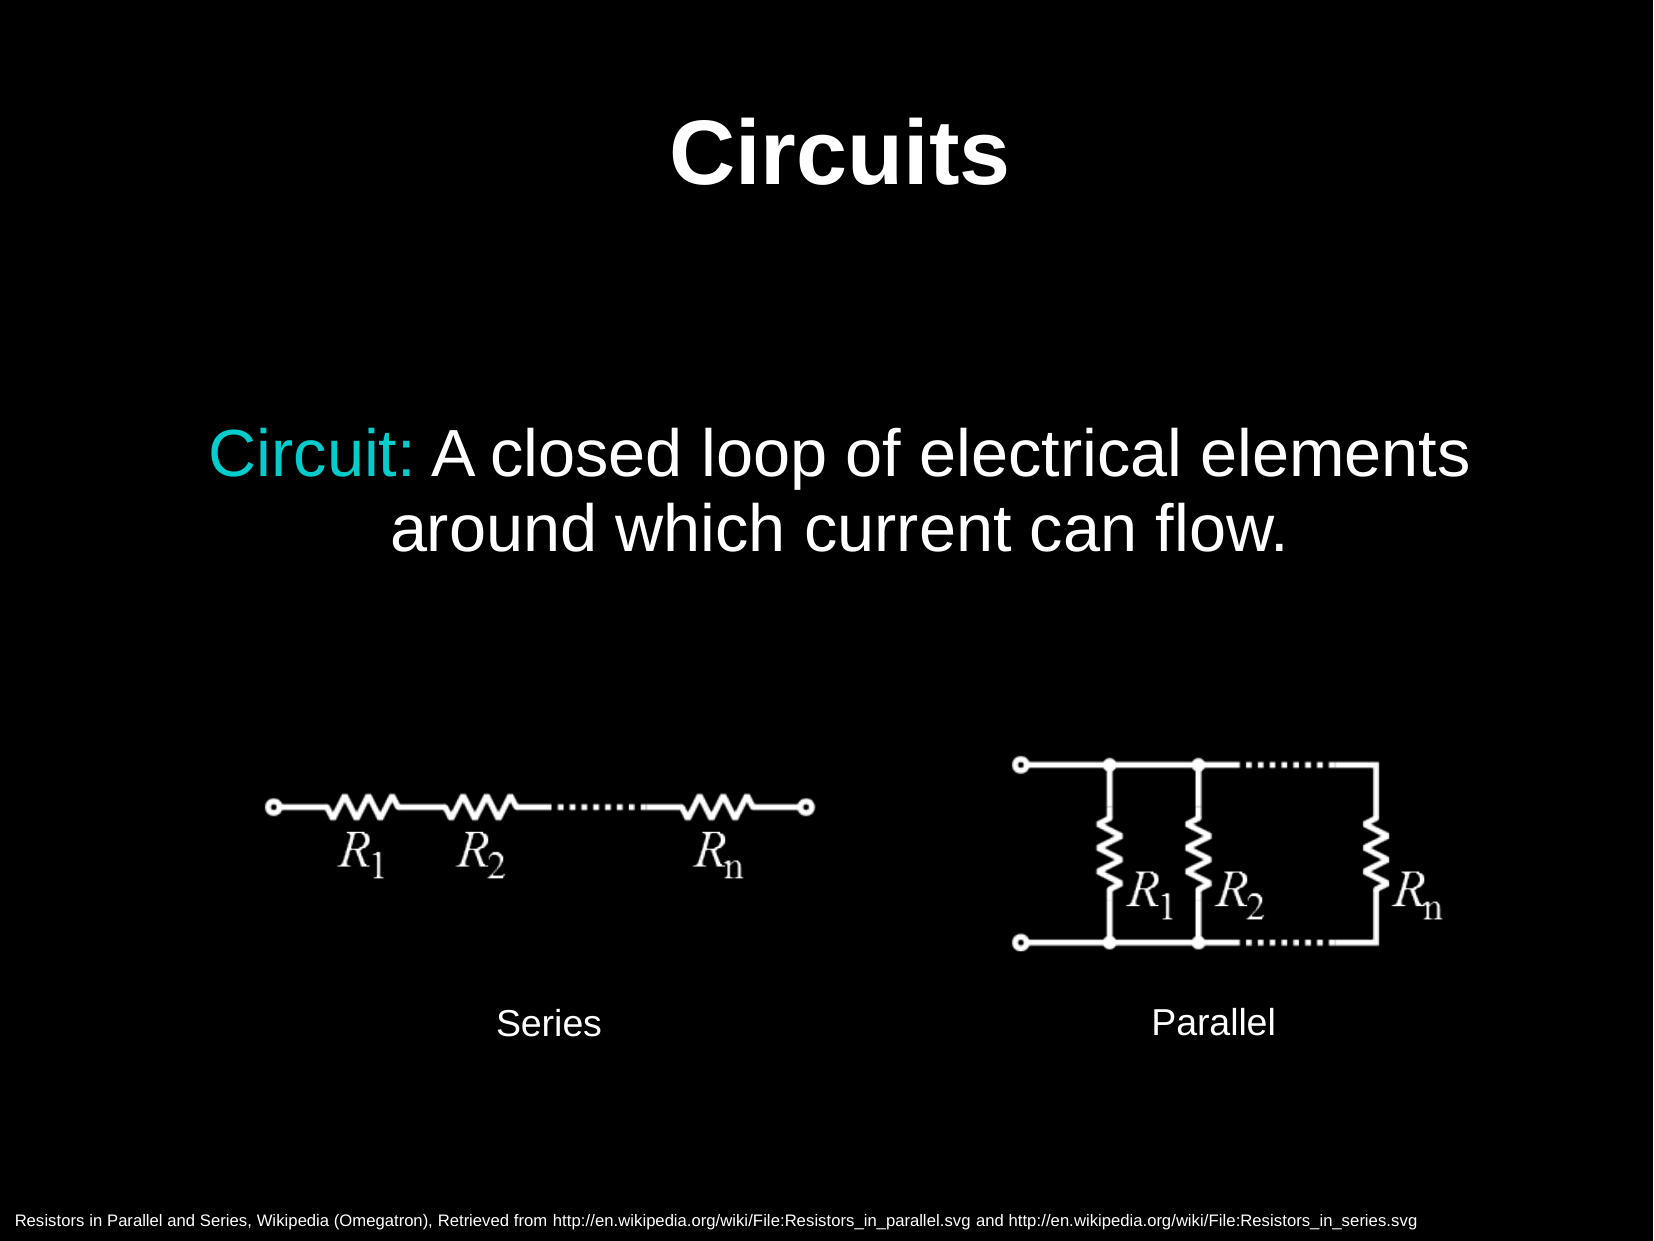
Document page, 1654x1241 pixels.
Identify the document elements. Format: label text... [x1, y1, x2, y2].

text_box Resistors in Parallel and Series, Wikipedia (Omegatron), Retrieved from http://en.wikipedia.org/wiki/File:Resistors_in_parallel.svg and http://en.wikipedia.org/wiki/File:Resistors_in_series.svg [0, 1203, 1542, 1238]
picture [215, 748, 866, 926]
picture [962, 706, 1465, 1002]
text_box Circuit: A closed loop of electrical elements around which current can flow. [97, 416, 1583, 566]
title Circuits [96, 49, 1584, 257]
text_box Parallel [1136, 994, 1292, 1051]
text_box Series [481, 994, 618, 1052]
